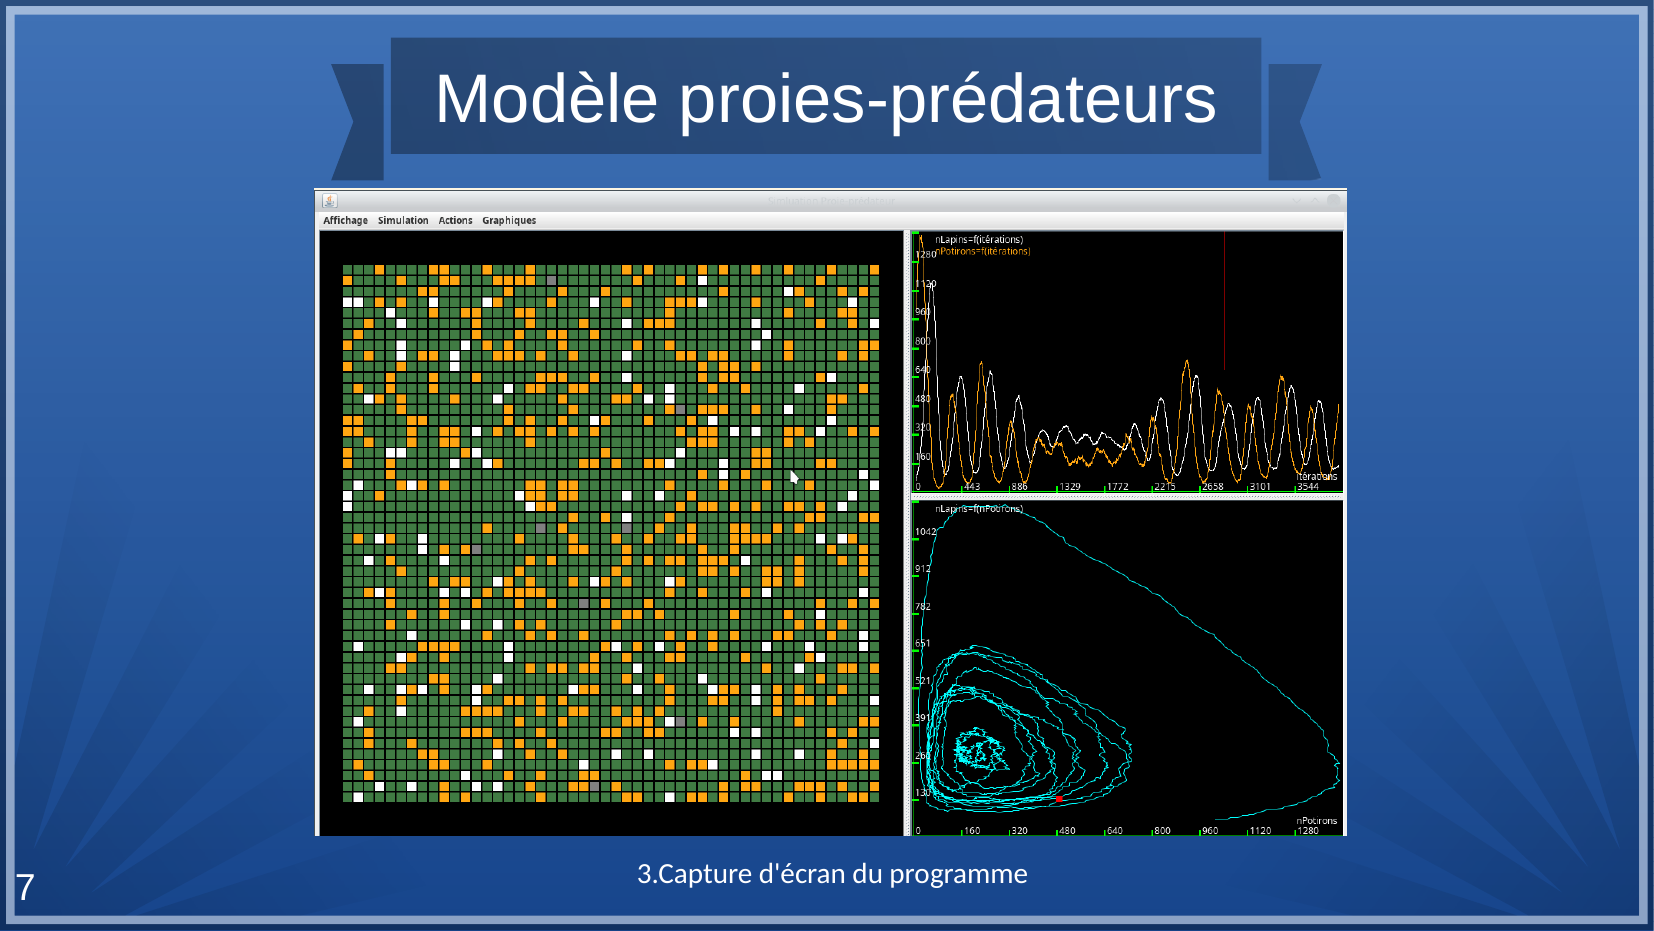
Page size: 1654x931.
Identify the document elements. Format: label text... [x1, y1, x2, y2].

title Modèle proies-prédateurs [389, 35, 1264, 154]
text_box <numéro> [0, 859, 657, 931]
picture [314, 188, 1347, 836]
text_box 3.Capture d'écran du programme [318, 847, 1347, 898]
